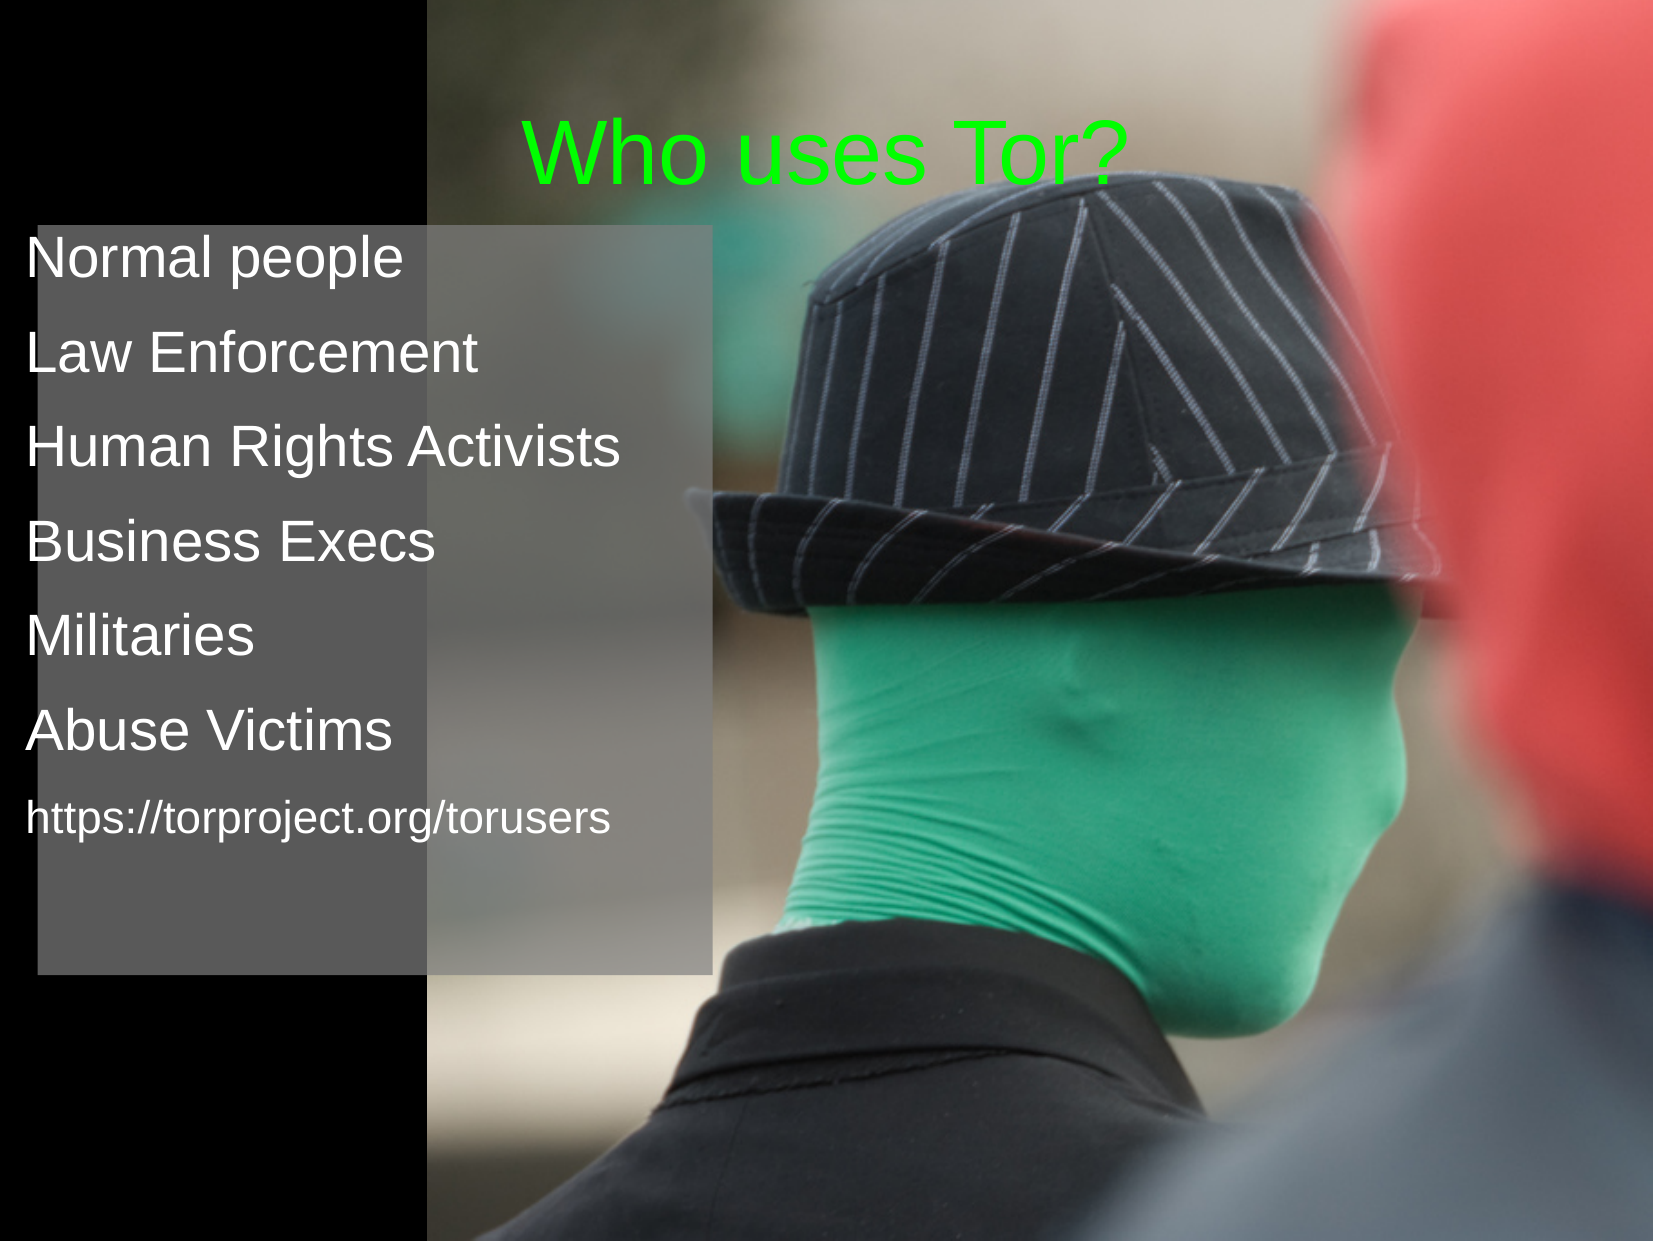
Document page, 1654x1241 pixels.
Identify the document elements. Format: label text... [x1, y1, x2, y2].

list Normal people Law Enforcement Human Rights Activists Business Execs Militaries Abuse Victims https://torproject.org/torusers [7, 225, 788, 1007]
picture [427, 0, 1653, 1241]
title Who uses Tor? [82, 49, 1571, 257]
text_box [0, 0, 427, 1241]
